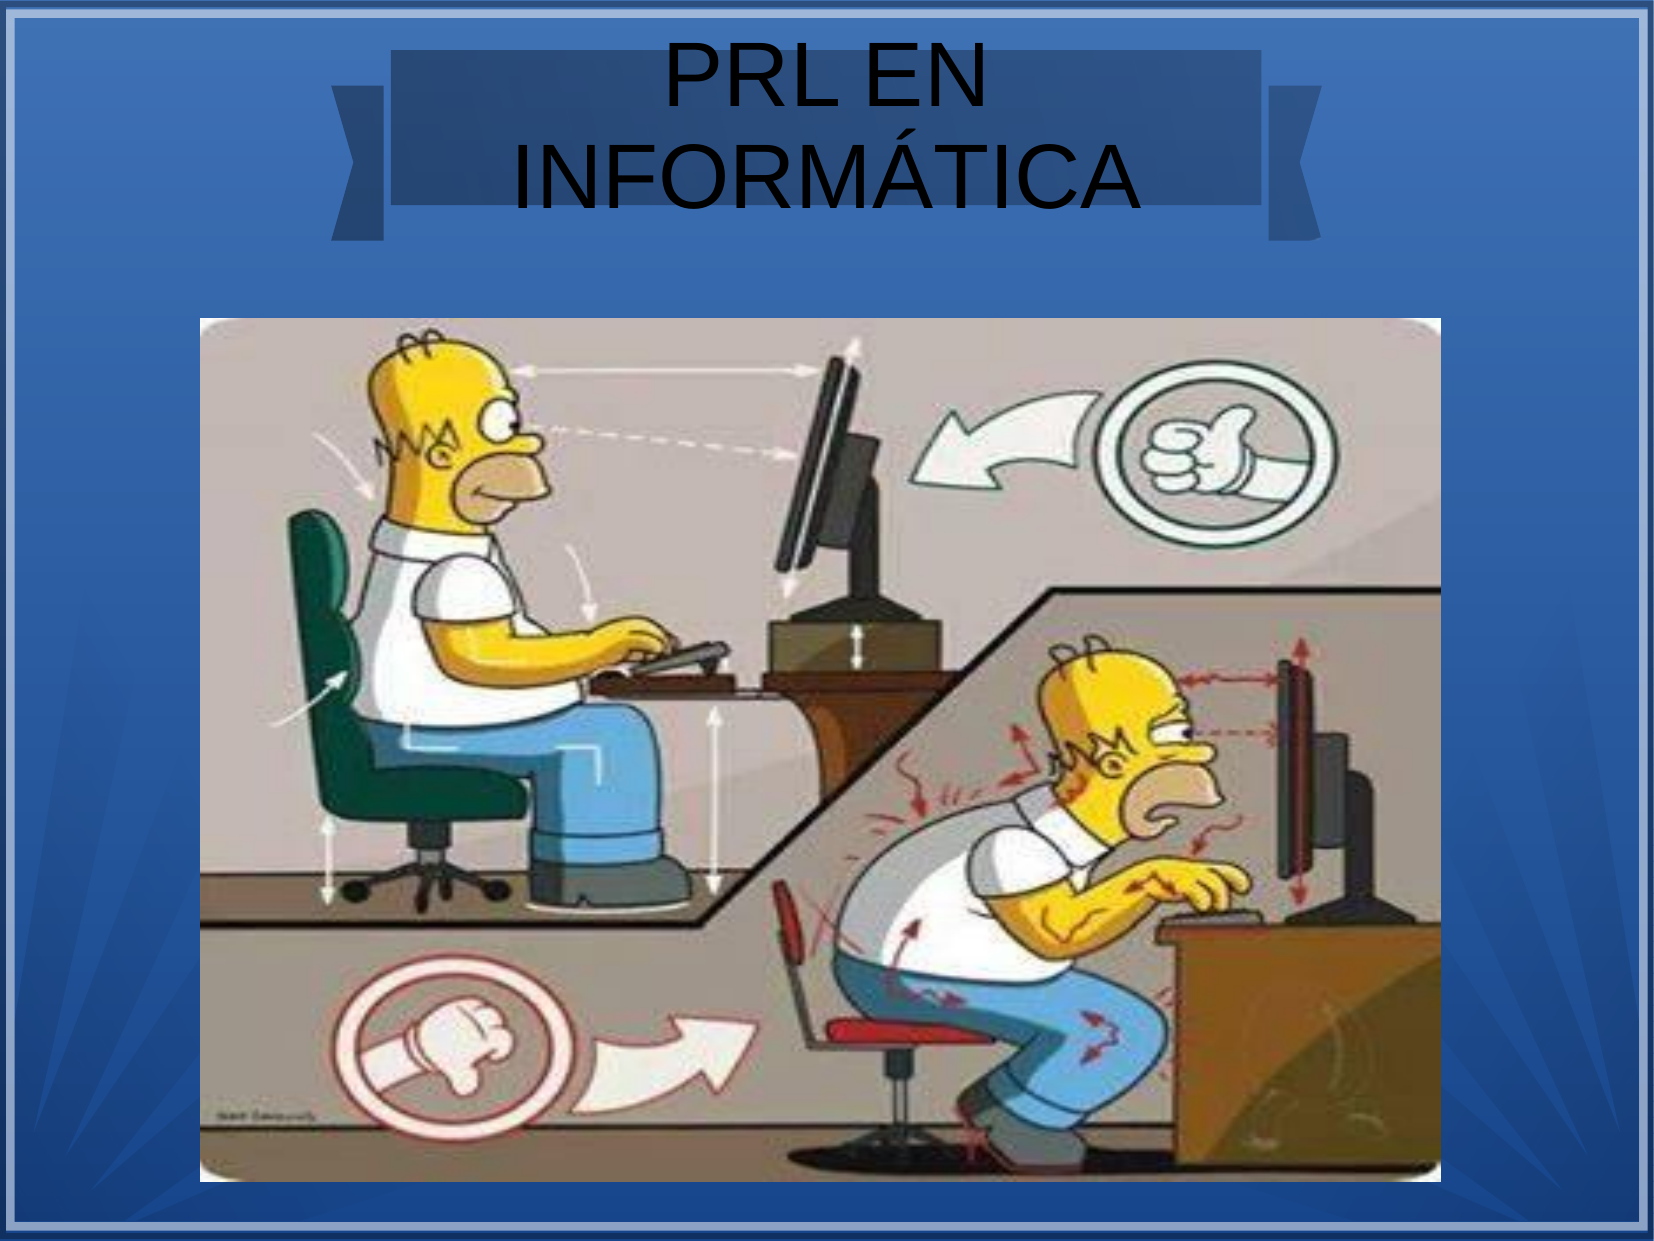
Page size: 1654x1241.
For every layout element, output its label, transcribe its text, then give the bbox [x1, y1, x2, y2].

picture [200, 318, 1441, 1182]
title PRL EN INFORMÁTICA [389, 23, 1264, 229]
